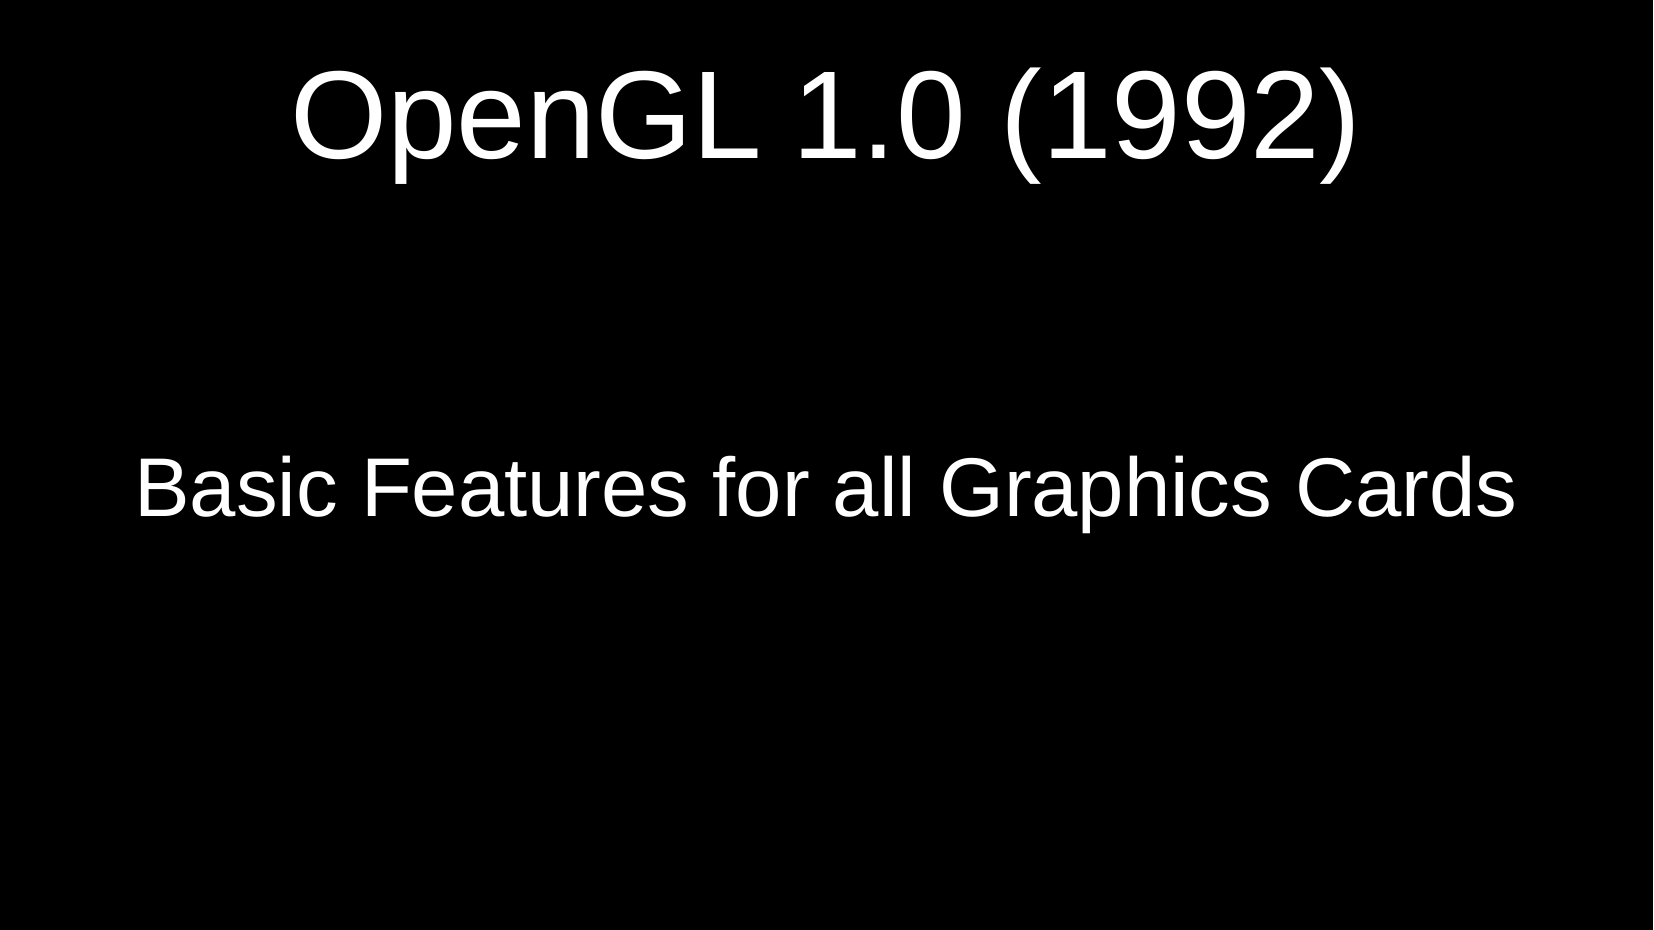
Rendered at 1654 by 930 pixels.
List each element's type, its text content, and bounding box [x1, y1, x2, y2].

title OpenGL 1.0 (1992) [82, 37, 1571, 193]
subtitle Basic Features for all Graphics Cards [82, 217, 1571, 757]
